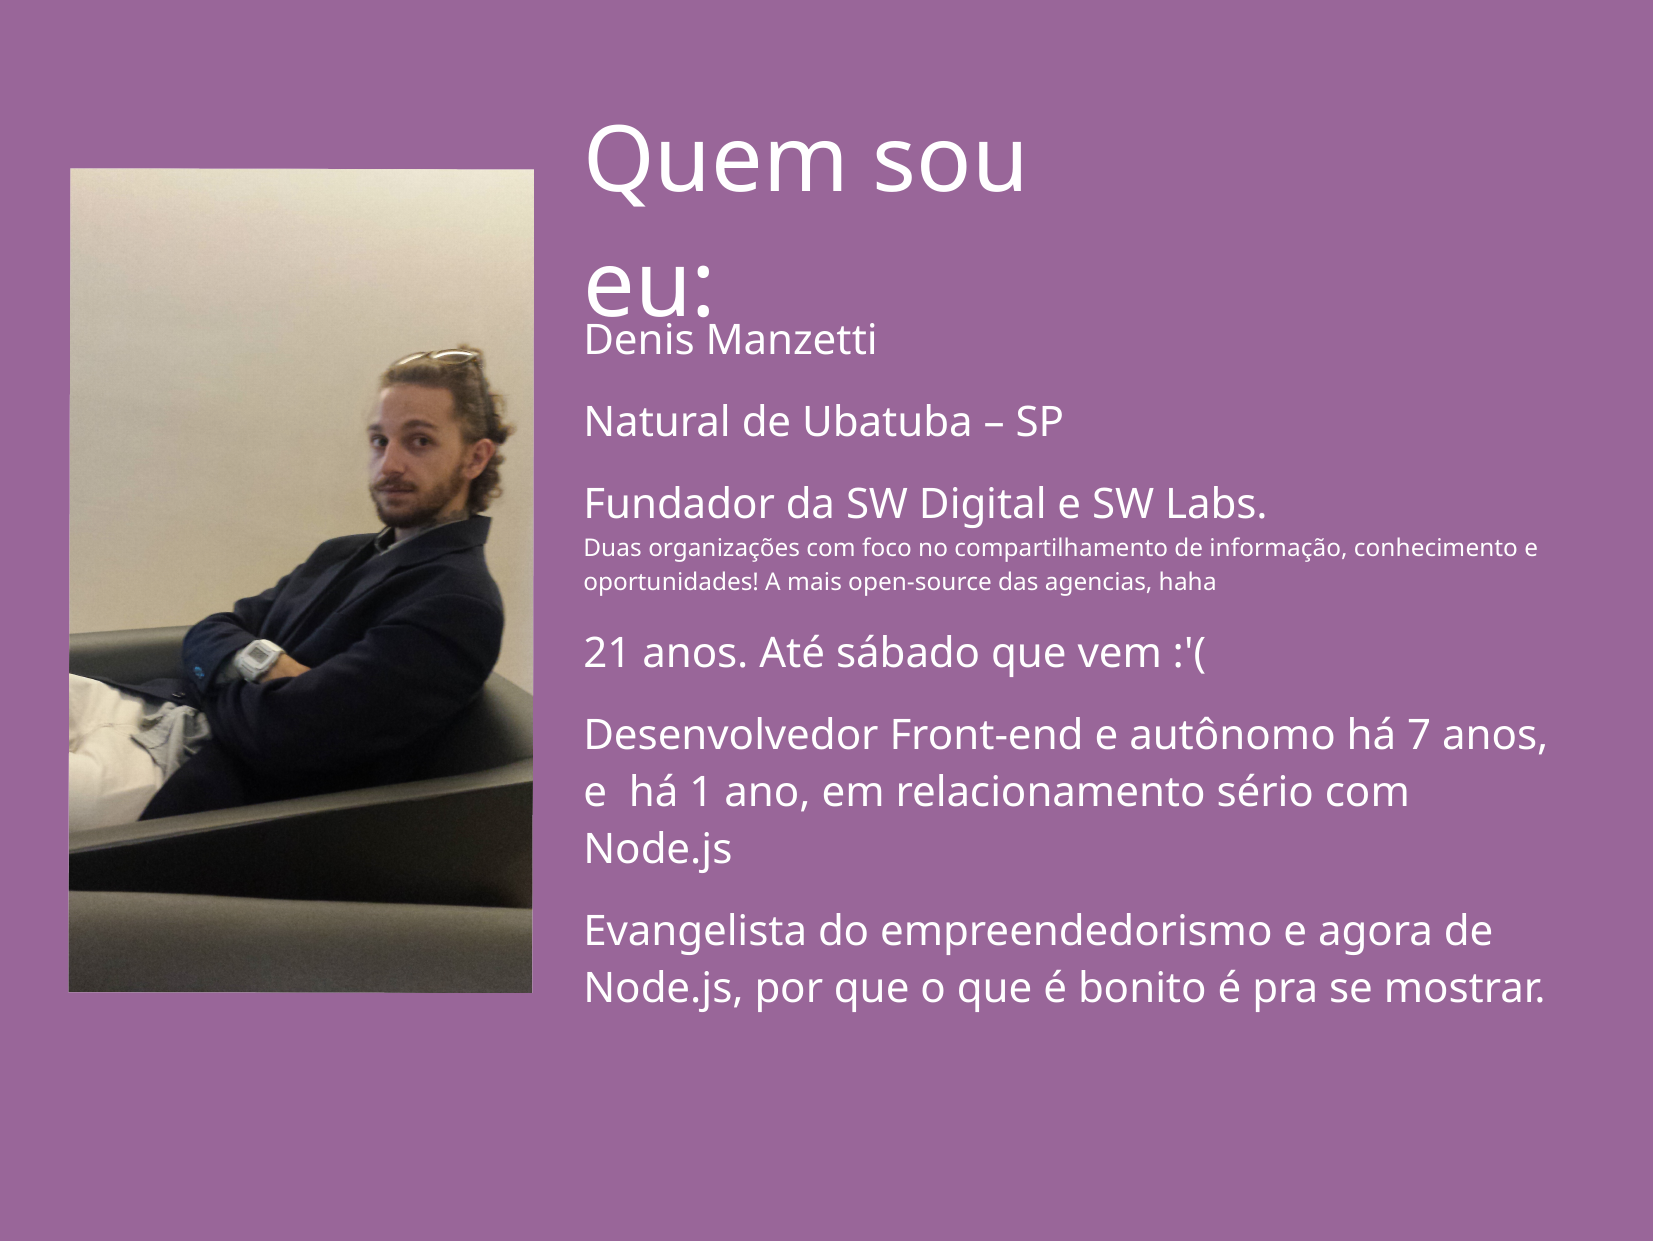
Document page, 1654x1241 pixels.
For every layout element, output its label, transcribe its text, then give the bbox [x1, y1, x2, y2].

picture [68, 168, 534, 993]
list Denis Manzetti Natural de Ubatuba – SP Fundador da SW Digital e SW Labs. Duas organizações com foco no compartilhamento de informação, conhecimento e oportunidades! A mais open-source das agencias, haha 21 anos. Até sábado que vem :'( Desenvolvedor Front-end e autônomo há 7 anos, e há 1 ano, em relacionamento sério com Node.js Evangelista do empreendedorismo e agora de Node.js, por que o que é bonito é pra se mostrar. [583, 309, 1554, 1029]
title Quem sou eu: [583, 158, 1161, 279]
